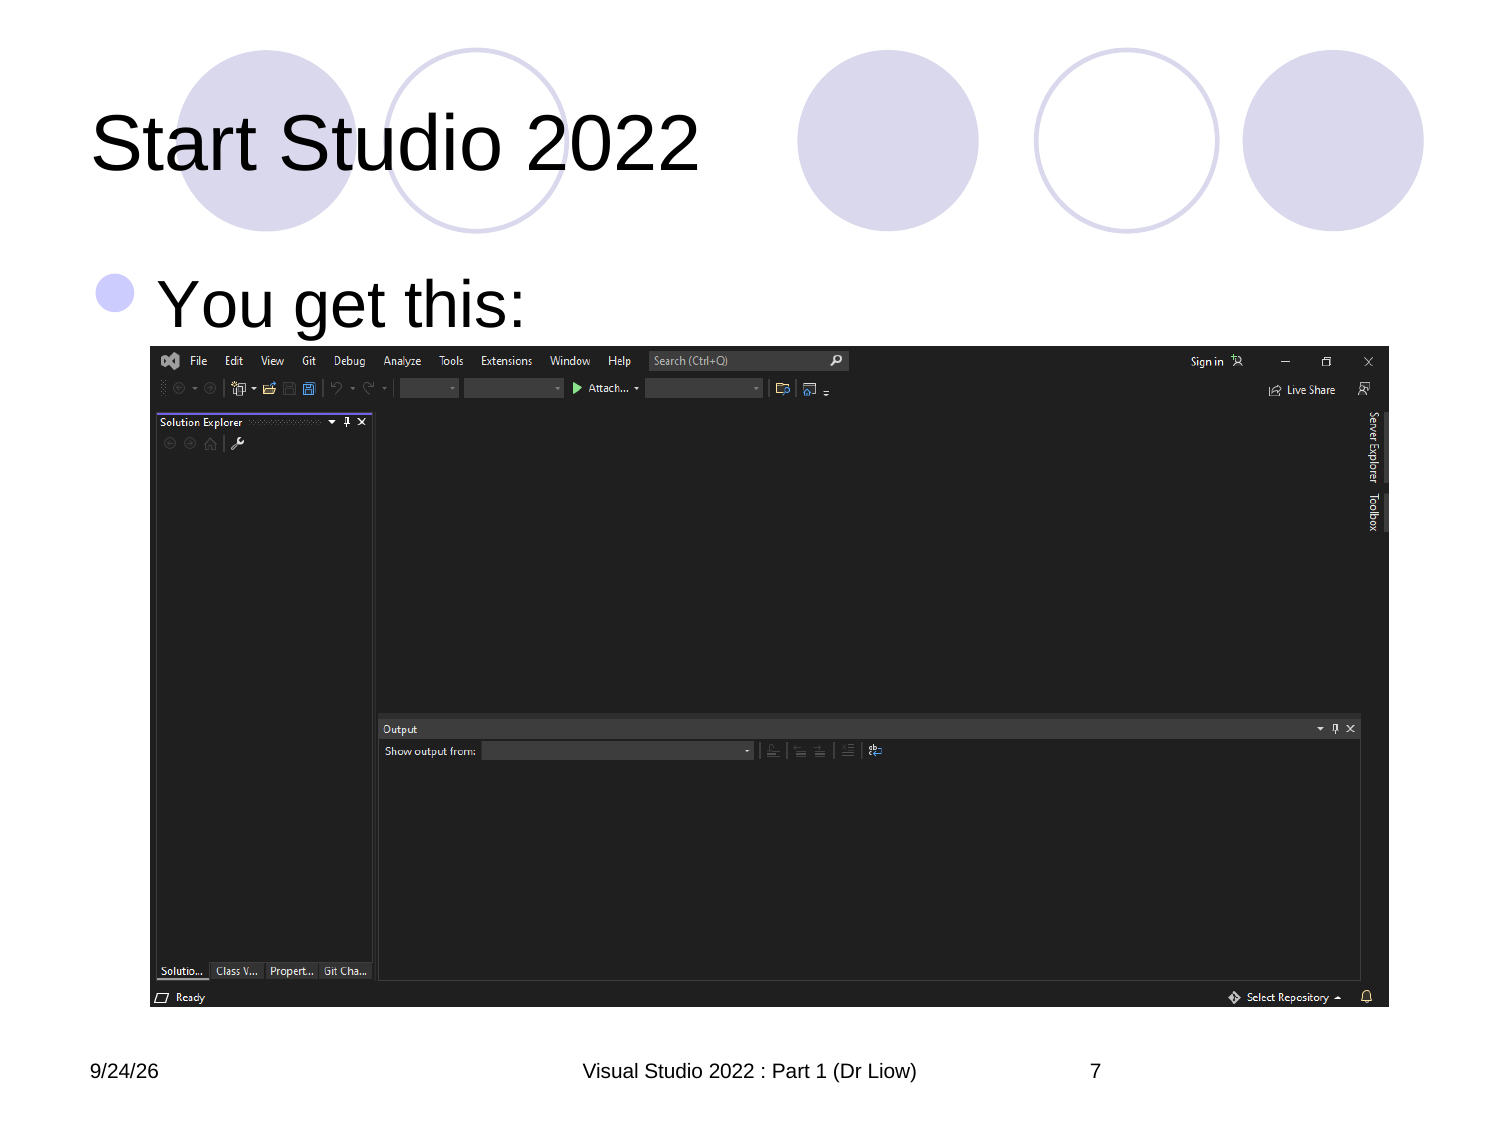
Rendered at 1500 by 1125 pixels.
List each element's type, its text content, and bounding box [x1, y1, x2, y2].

text_box 1/11/22 [74, 1049, 426, 1101]
list You get this: [75, 262, 1426, 978]
title Start Studio 2022 [75, 83, 1426, 195]
text_box Visual Studio 2022 : Part 1 (Dr Liow) [512, 1049, 988, 1101]
picture [150, 346, 1389, 1007]
text_box <number> [1074, 1049, 1426, 1101]
